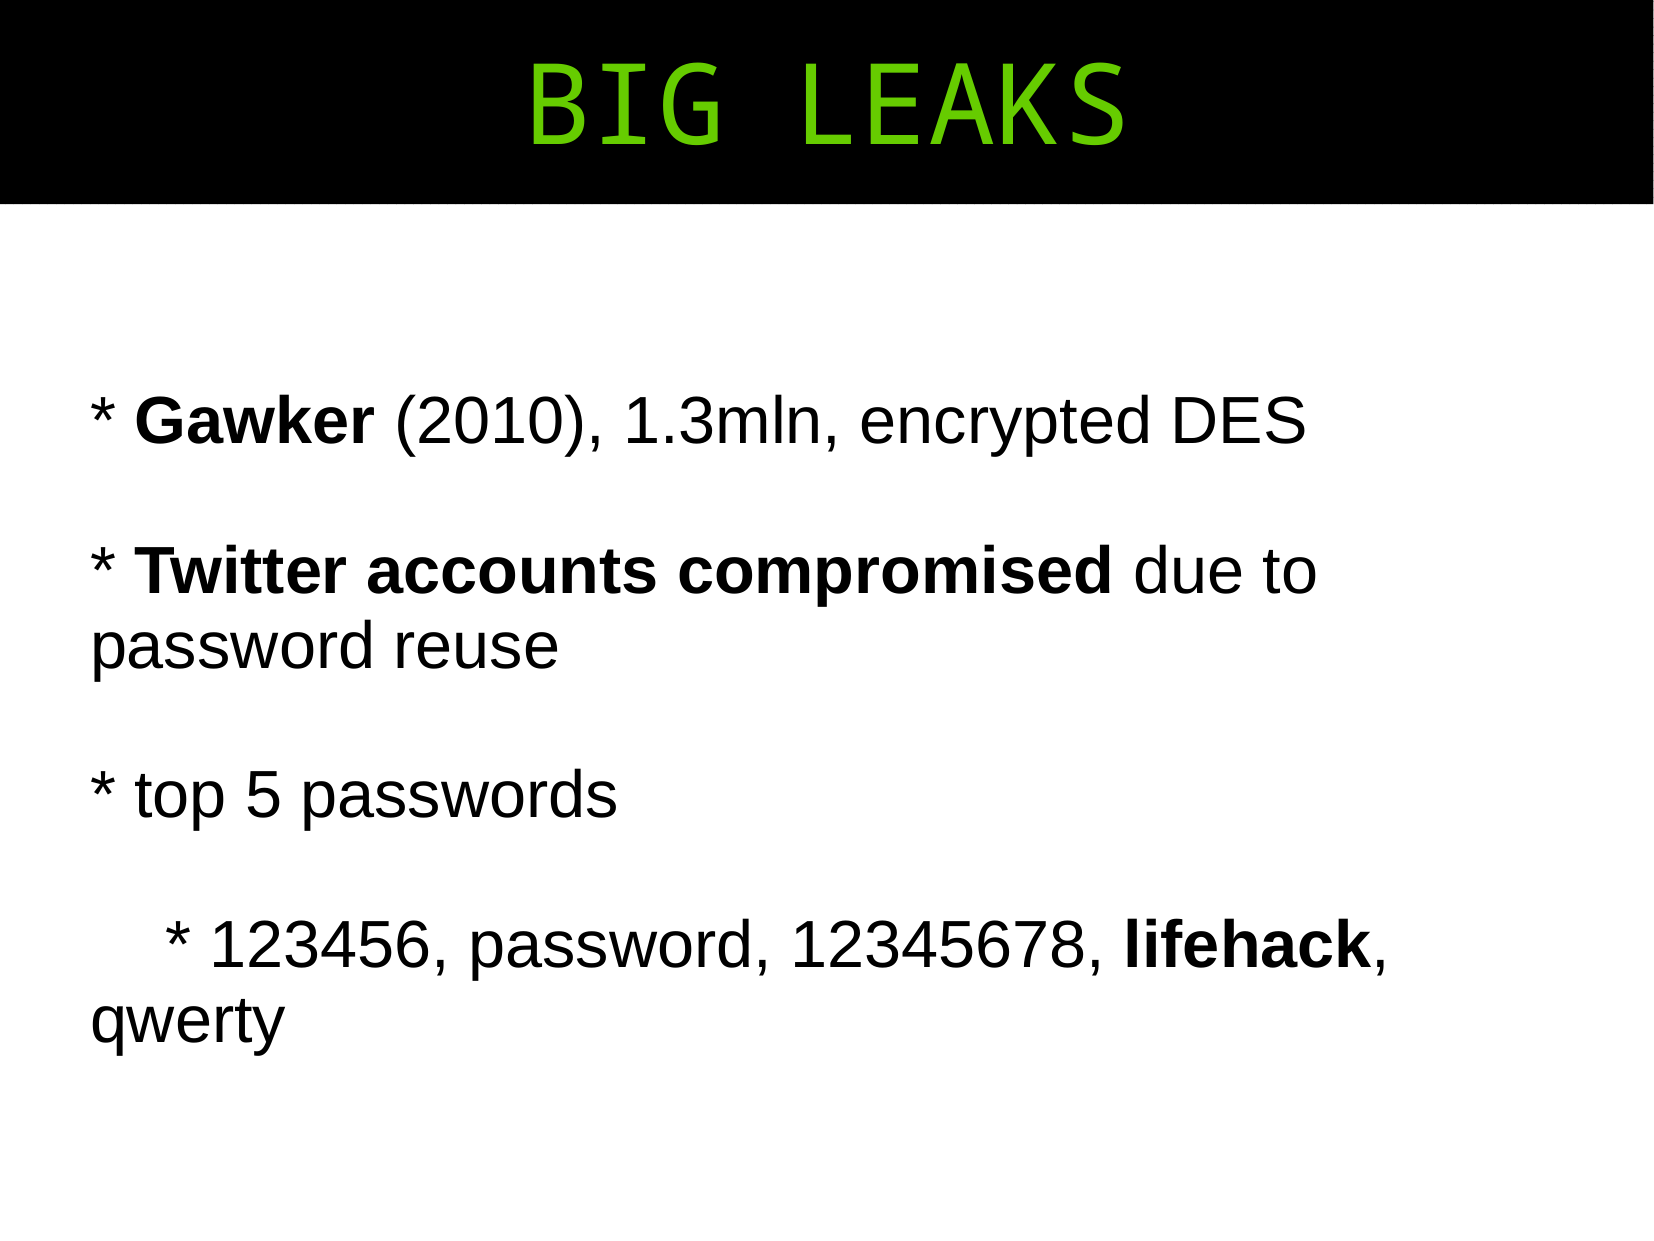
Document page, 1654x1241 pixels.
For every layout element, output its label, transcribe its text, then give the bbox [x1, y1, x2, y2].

title BIG LEAKS [0, 0, 1654, 205]
subtitle * Gawker (2010), 1.3mln, encrypted DES * Twitter accounts compromised due to password reuse * top 5 passwords * 123456, password, 12345678, lifehack, qwerty [90, 300, 1561, 1141]
